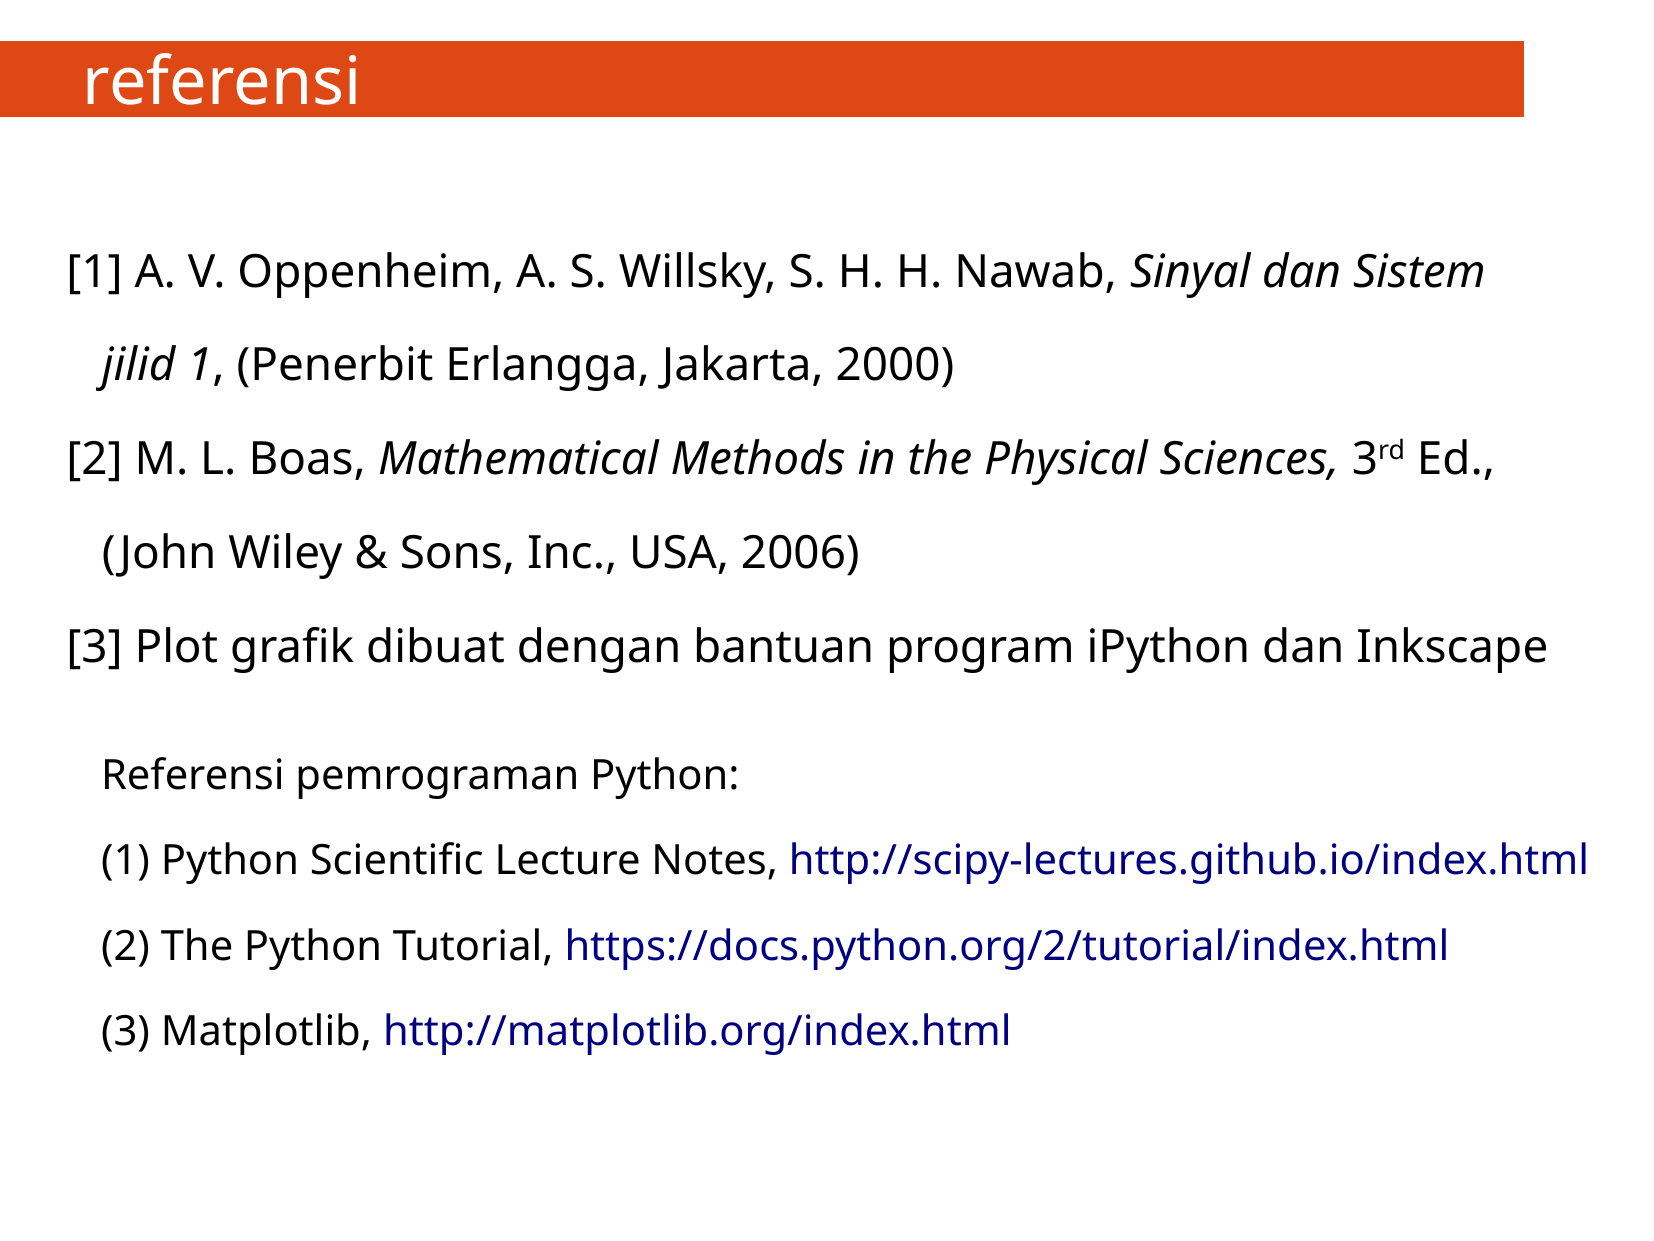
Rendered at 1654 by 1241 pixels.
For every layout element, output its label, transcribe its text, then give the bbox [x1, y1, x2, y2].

text_box Referensi pemrograman Python: Python Scientific Lecture Notes, http://scipy-lectures.github.io/index.html The Python Tutorial, https://docs.python.org/2/tutorial/index.html Matplotlib, http://matplotlib.org/index.html [86, 708, 1654, 1007]
text_box A. V. Oppenheim, A. S. Willsky, S. H. H. Nawab, Sinyal dan Sistem jilid 1, (Penerbit Erlangga, Jakarta, 2000) M. L. Boas, Mathematical Methods in the Physical Sciences, 3rd Ed., (John Wiley & Sons, Inc., USA, 2006) Plot grafik dibuat dengan bantuan program iPython dan Inkscape [51, 199, 1571, 697]
text_box [0, 41, 82, 117]
text_box [1441, 41, 1524, 117]
text_box referensi [82, 41, 1441, 117]
